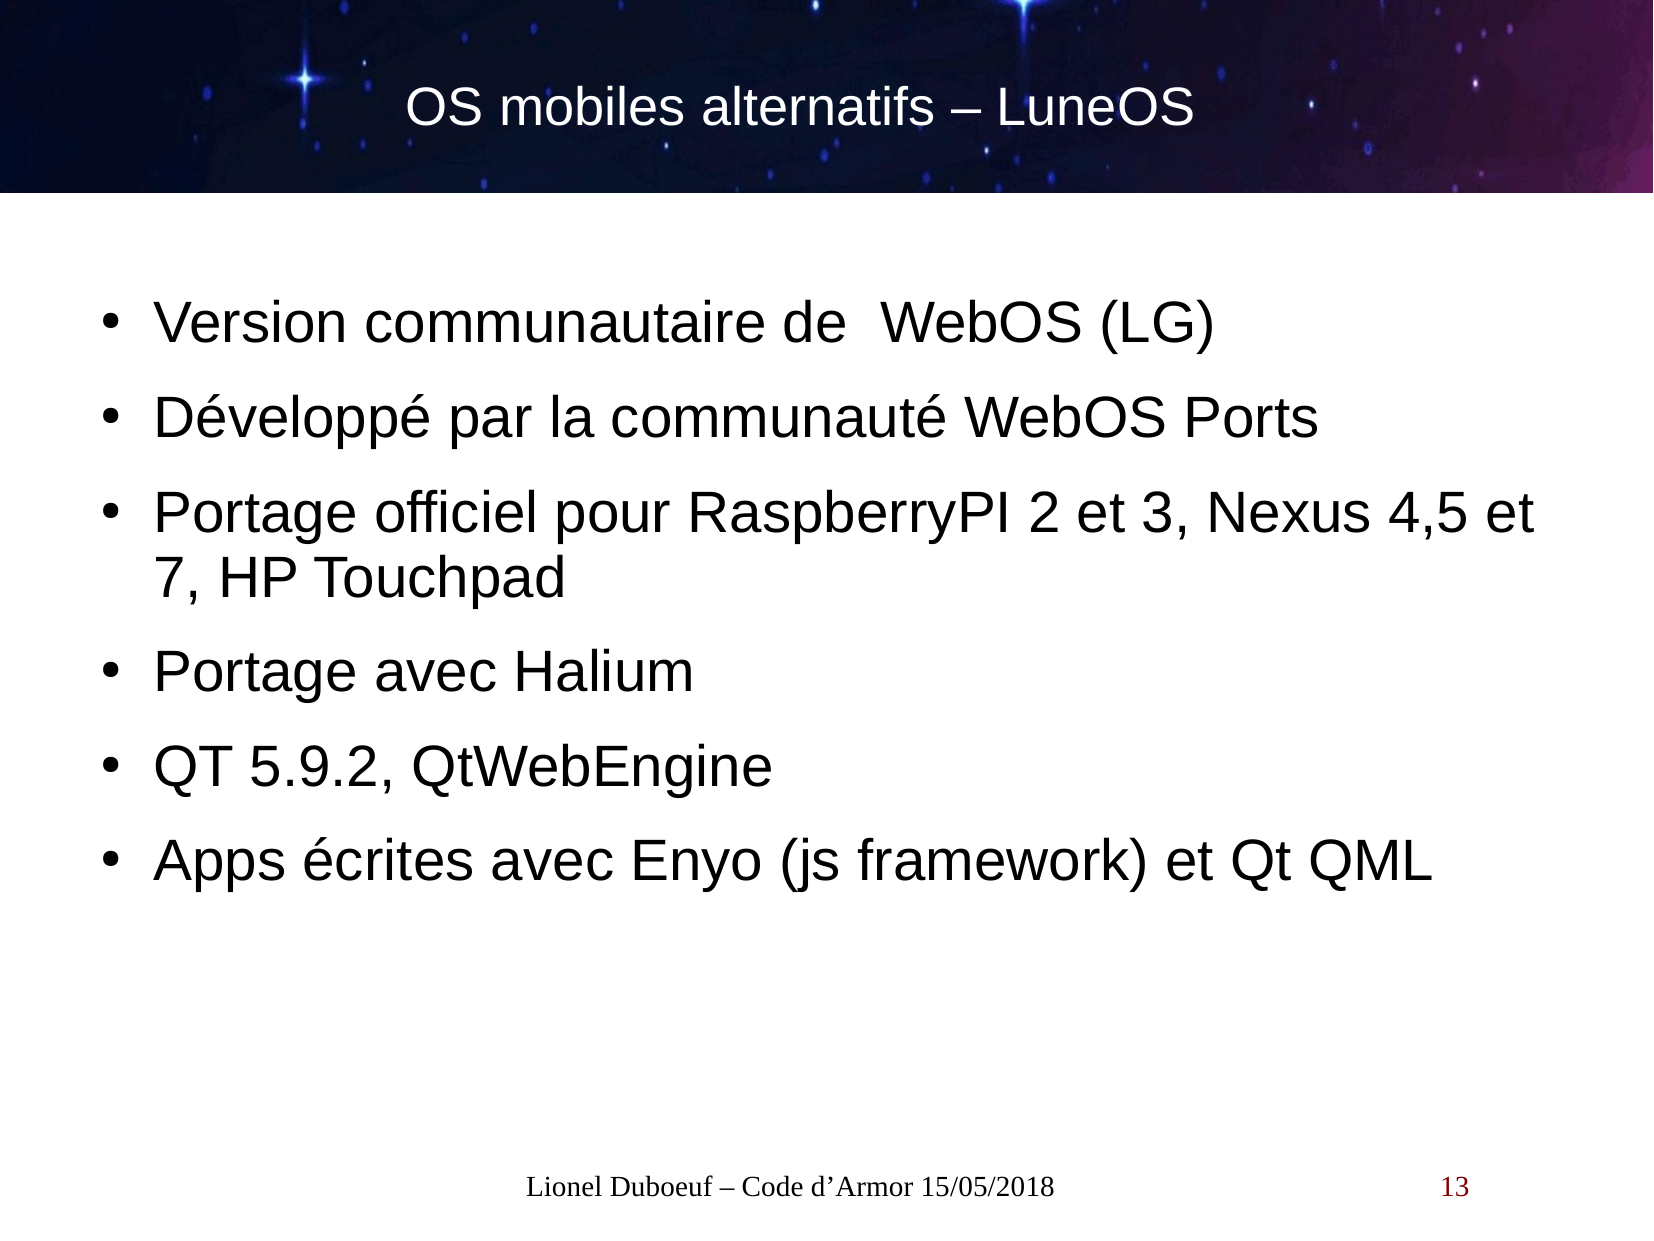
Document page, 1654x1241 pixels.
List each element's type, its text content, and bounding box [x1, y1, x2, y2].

title OS mobiles alternatifs – LuneOS [57, 2, 1546, 211]
list Version communautaire de WebOS (LG) Développé par la communauté WebOS Ports Portage officiel pour RaspberryPI 2 et 3, Nexus 4,5 et 7, HP Touchpad Portage avec Halium QT 5.9.2, QtWebEngine Apps écrites avec Enyo (js framework) et Qt QML [82, 290, 1571, 1010]
picture [0, 0, 1653, 193]
